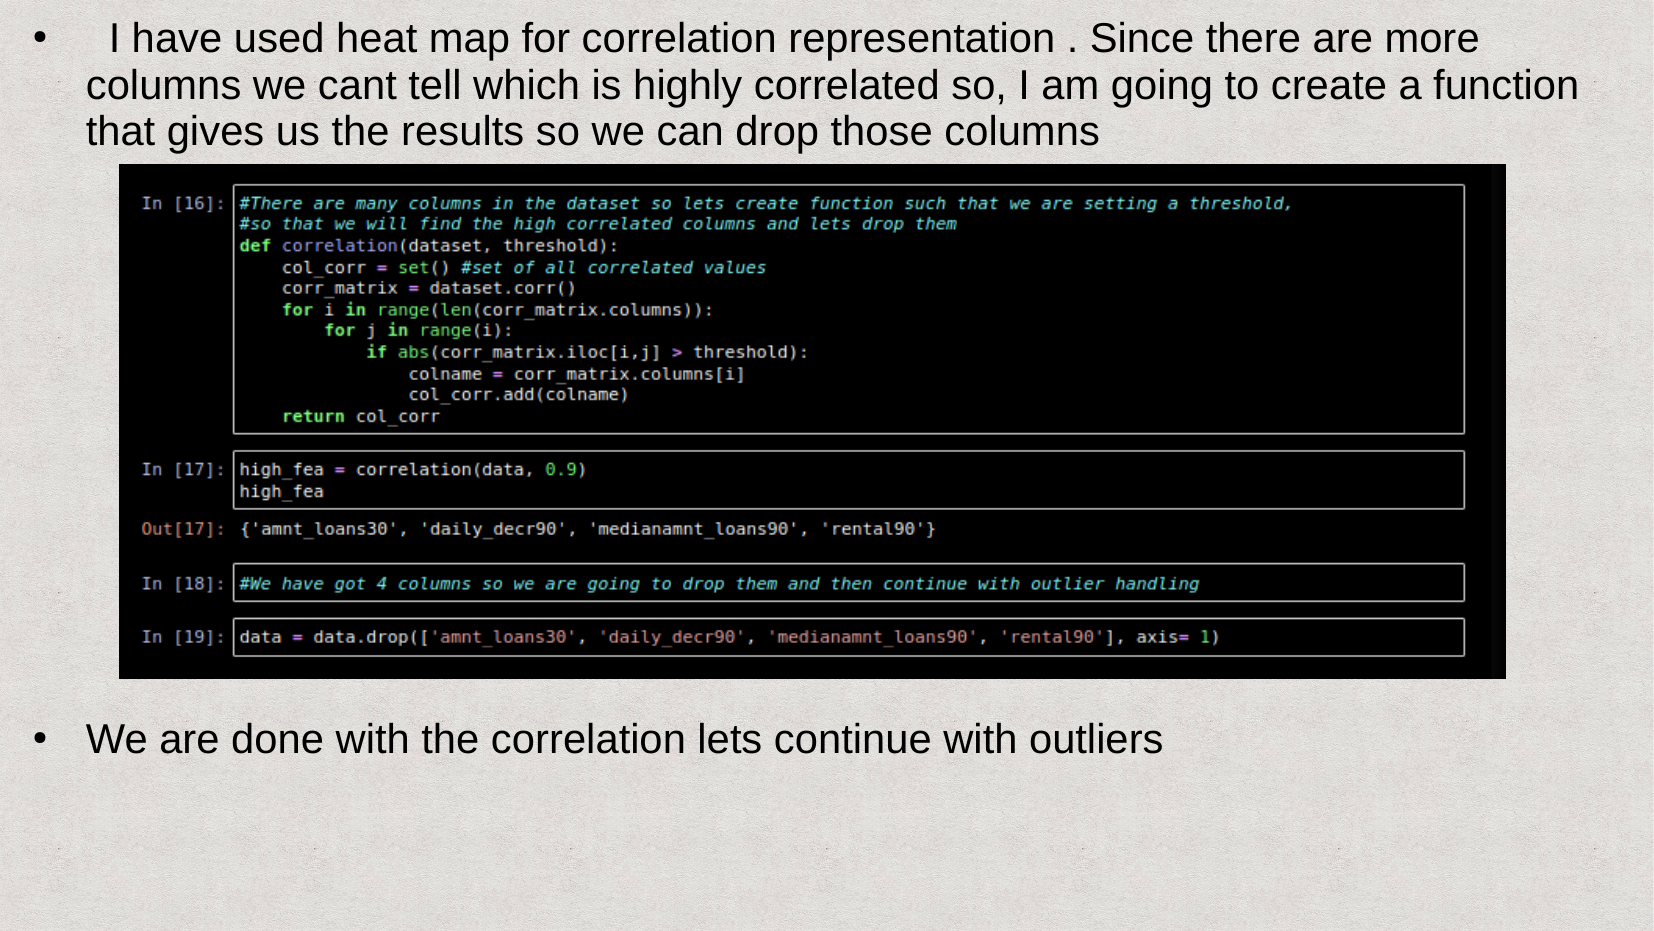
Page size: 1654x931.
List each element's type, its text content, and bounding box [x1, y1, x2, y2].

picture [0, 0, 1654, 931]
list I have used heat map for correlation representation . Since there are more columns we cant tell which is highly correlated so, I am going to create a function that gives us the results so we can drop those columns We are done with the correlation lets continue with outliers [15, 15, 1621, 901]
